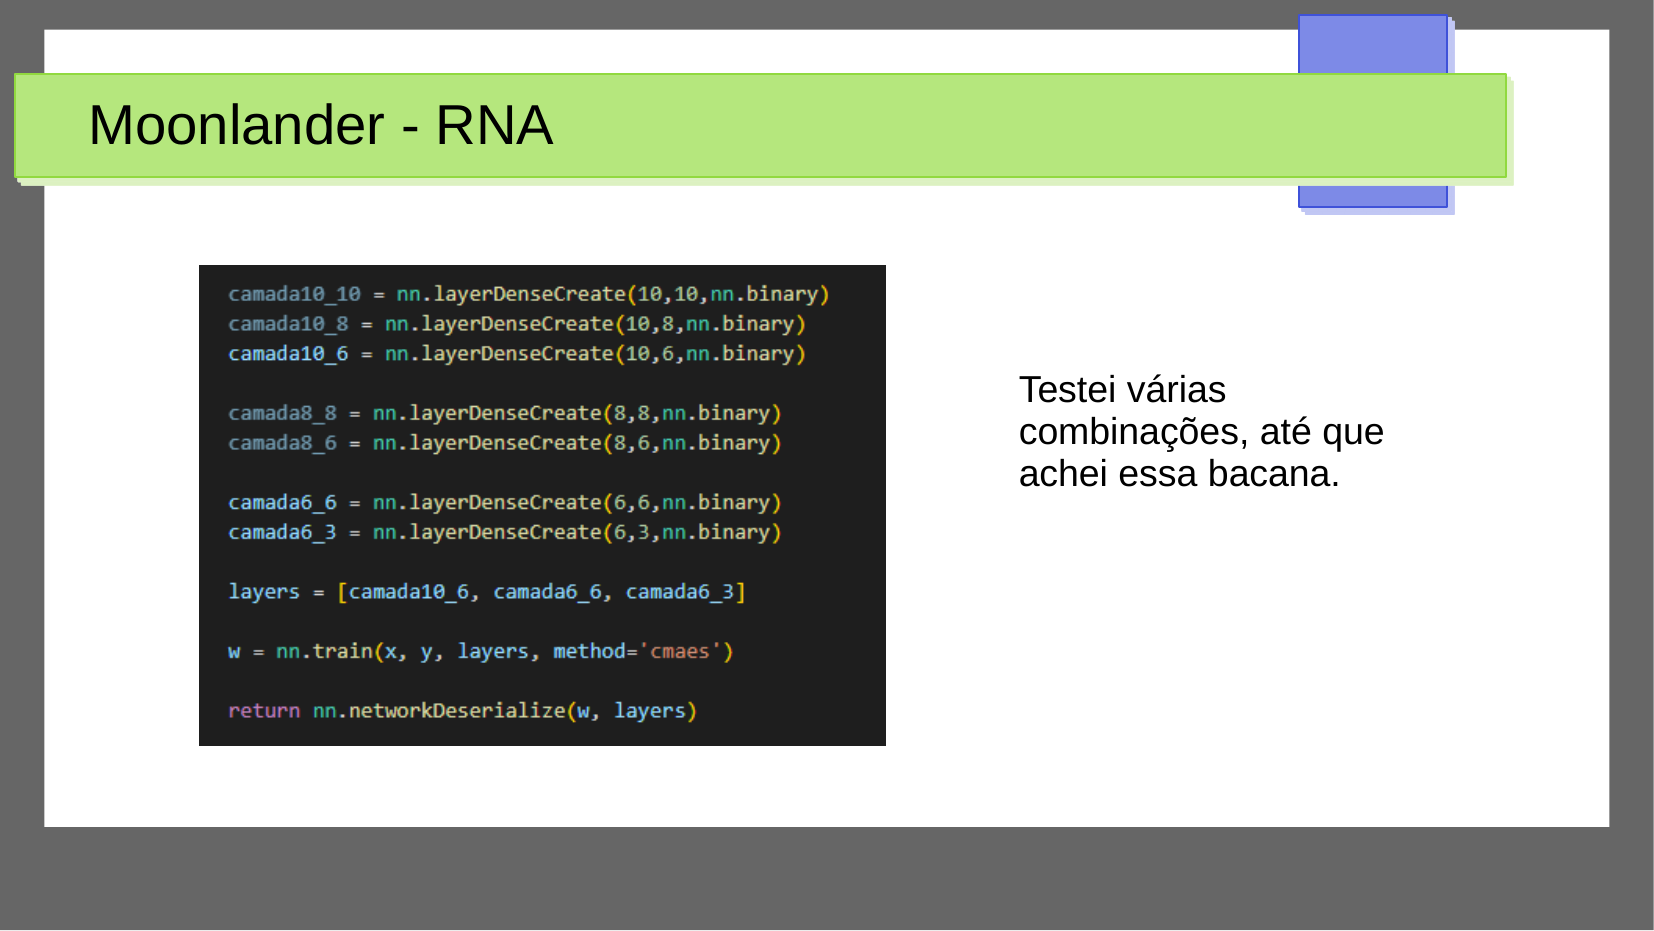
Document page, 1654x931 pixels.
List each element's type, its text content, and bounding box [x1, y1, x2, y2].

picture [199, 265, 886, 746]
text_box Testei várias combinações, até que achei essa bacana. [1003, 361, 1418, 502]
title Moonlander - RNA [88, 73, 1506, 178]
